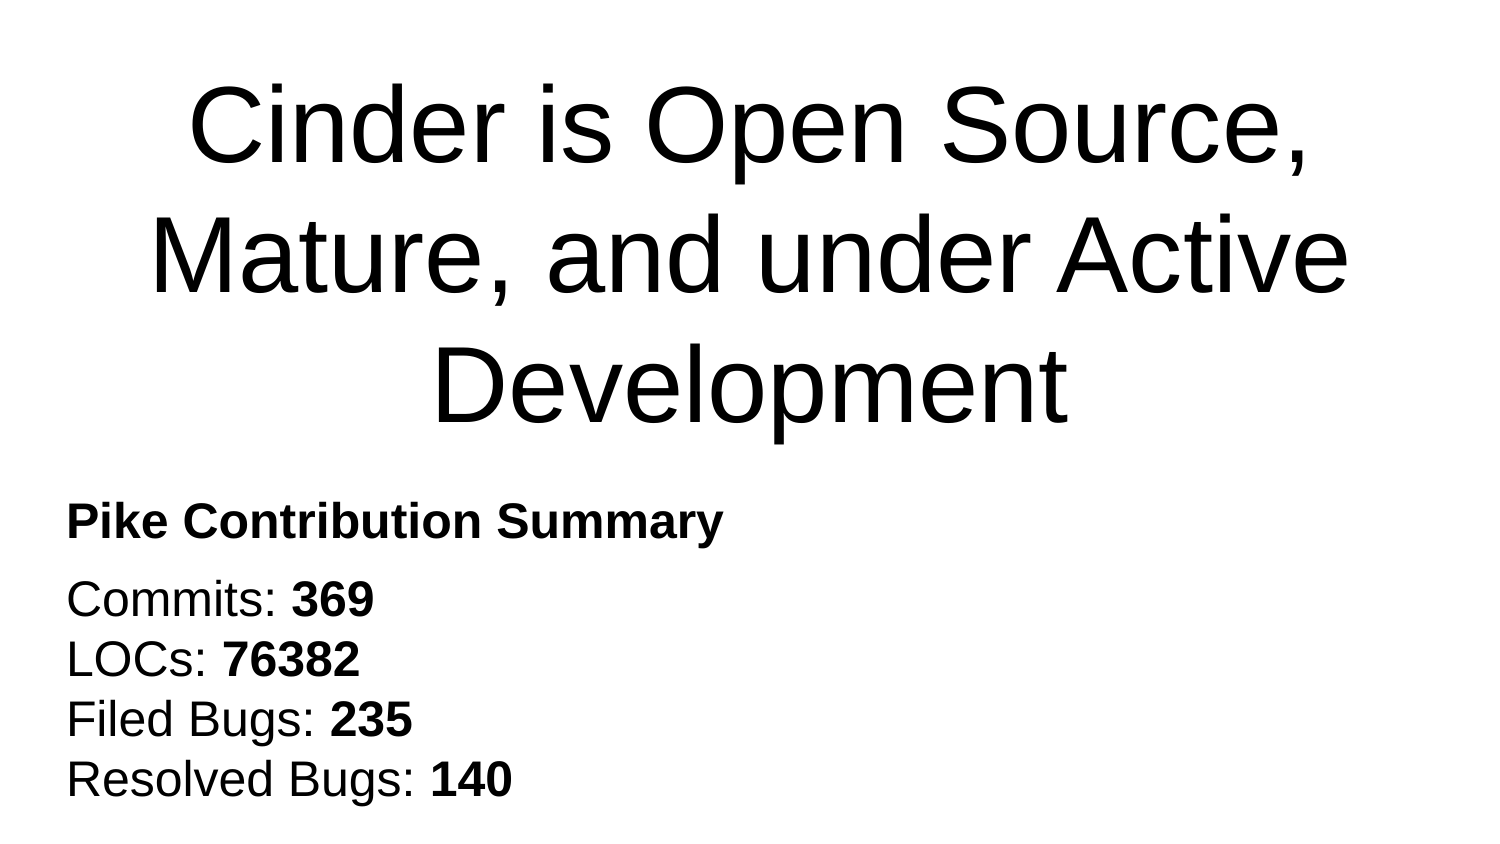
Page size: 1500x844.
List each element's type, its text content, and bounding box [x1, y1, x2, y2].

subtitle Pike Contribution Summary Commits: 369 LOCs: 76382 Filed Bugs: 235 Resolved Bugs: 140 [51, 464, 1449, 811]
title Cinder is Open Source, Mature, and under Active Development [51, 122, 1449, 459]
